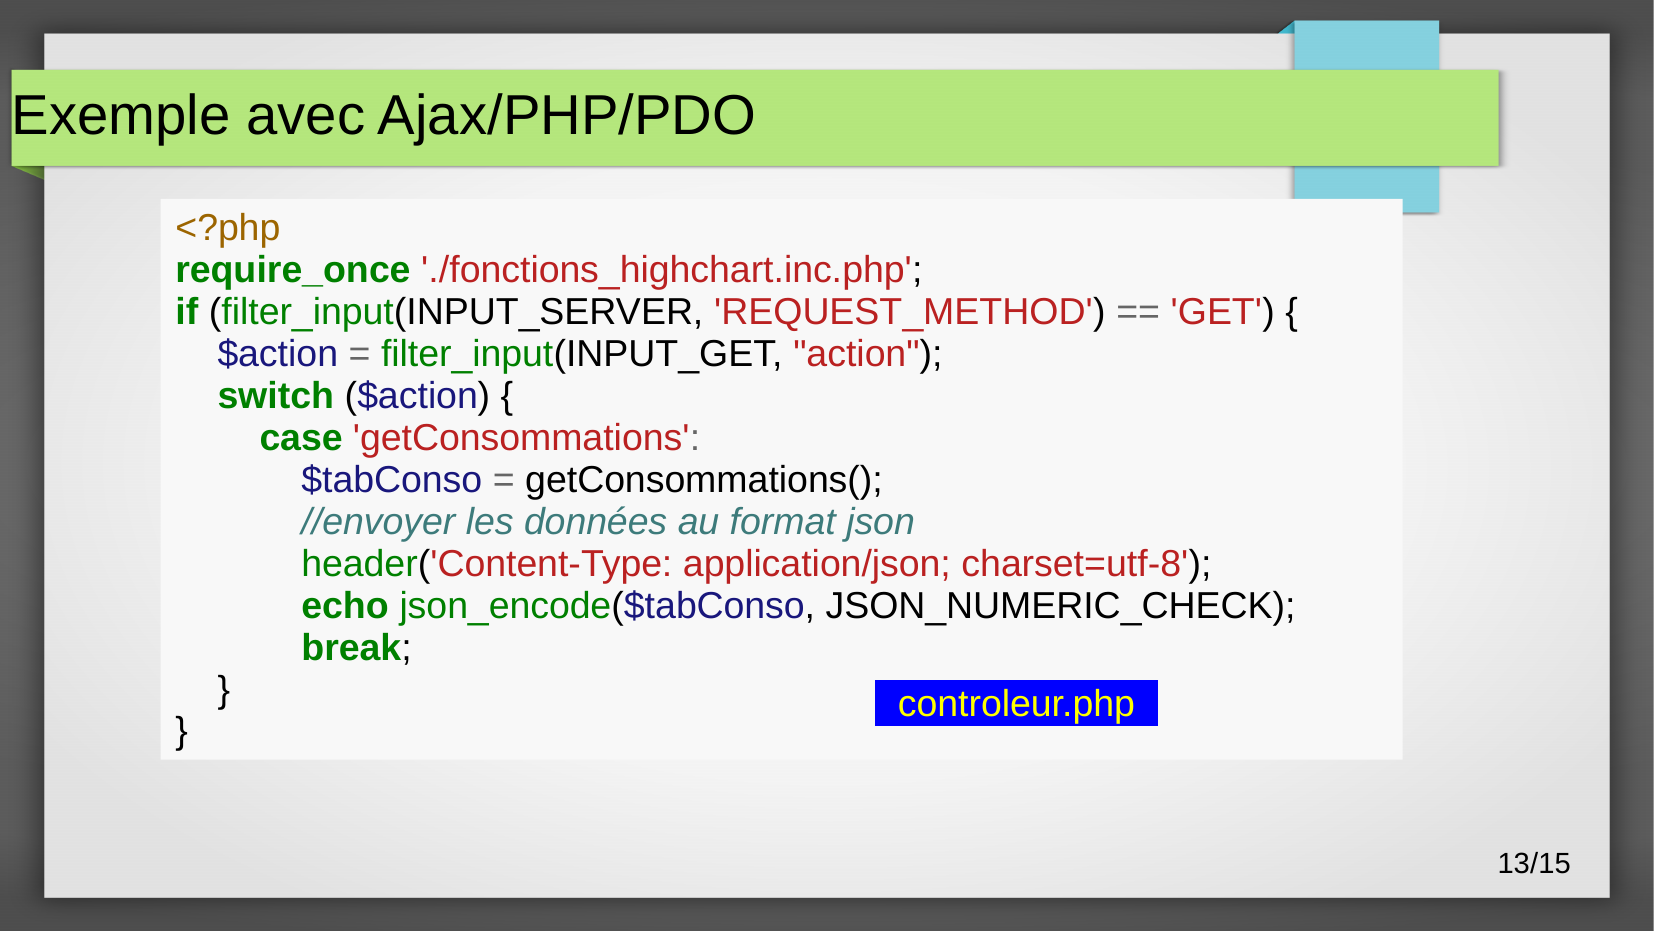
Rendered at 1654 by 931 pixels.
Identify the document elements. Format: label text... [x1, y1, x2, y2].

text_box controleur.php [875, 680, 1158, 726]
title Exemple avec Ajax/PHP/PDO [11, 70, 1193, 160]
picture [0, 0, 1654, 931]
text_box <?php require_once './fonctions_highchart.inc.php'; if (filter_input(INPUT_SERVER, 'REQUEST_METHOD') == 'GET') { $action = filter_input(INPUT_GET, "action"); switch ($action) { case 'getConsommations': $tabConso = getConsommations(); //envoyer les données au format json header('Content-Type: application/json; charset=utf-8'); echo json_encode($tabConso, JSON_NUMERIC_CHECK); break; } } [160, 198, 1403, 760]
